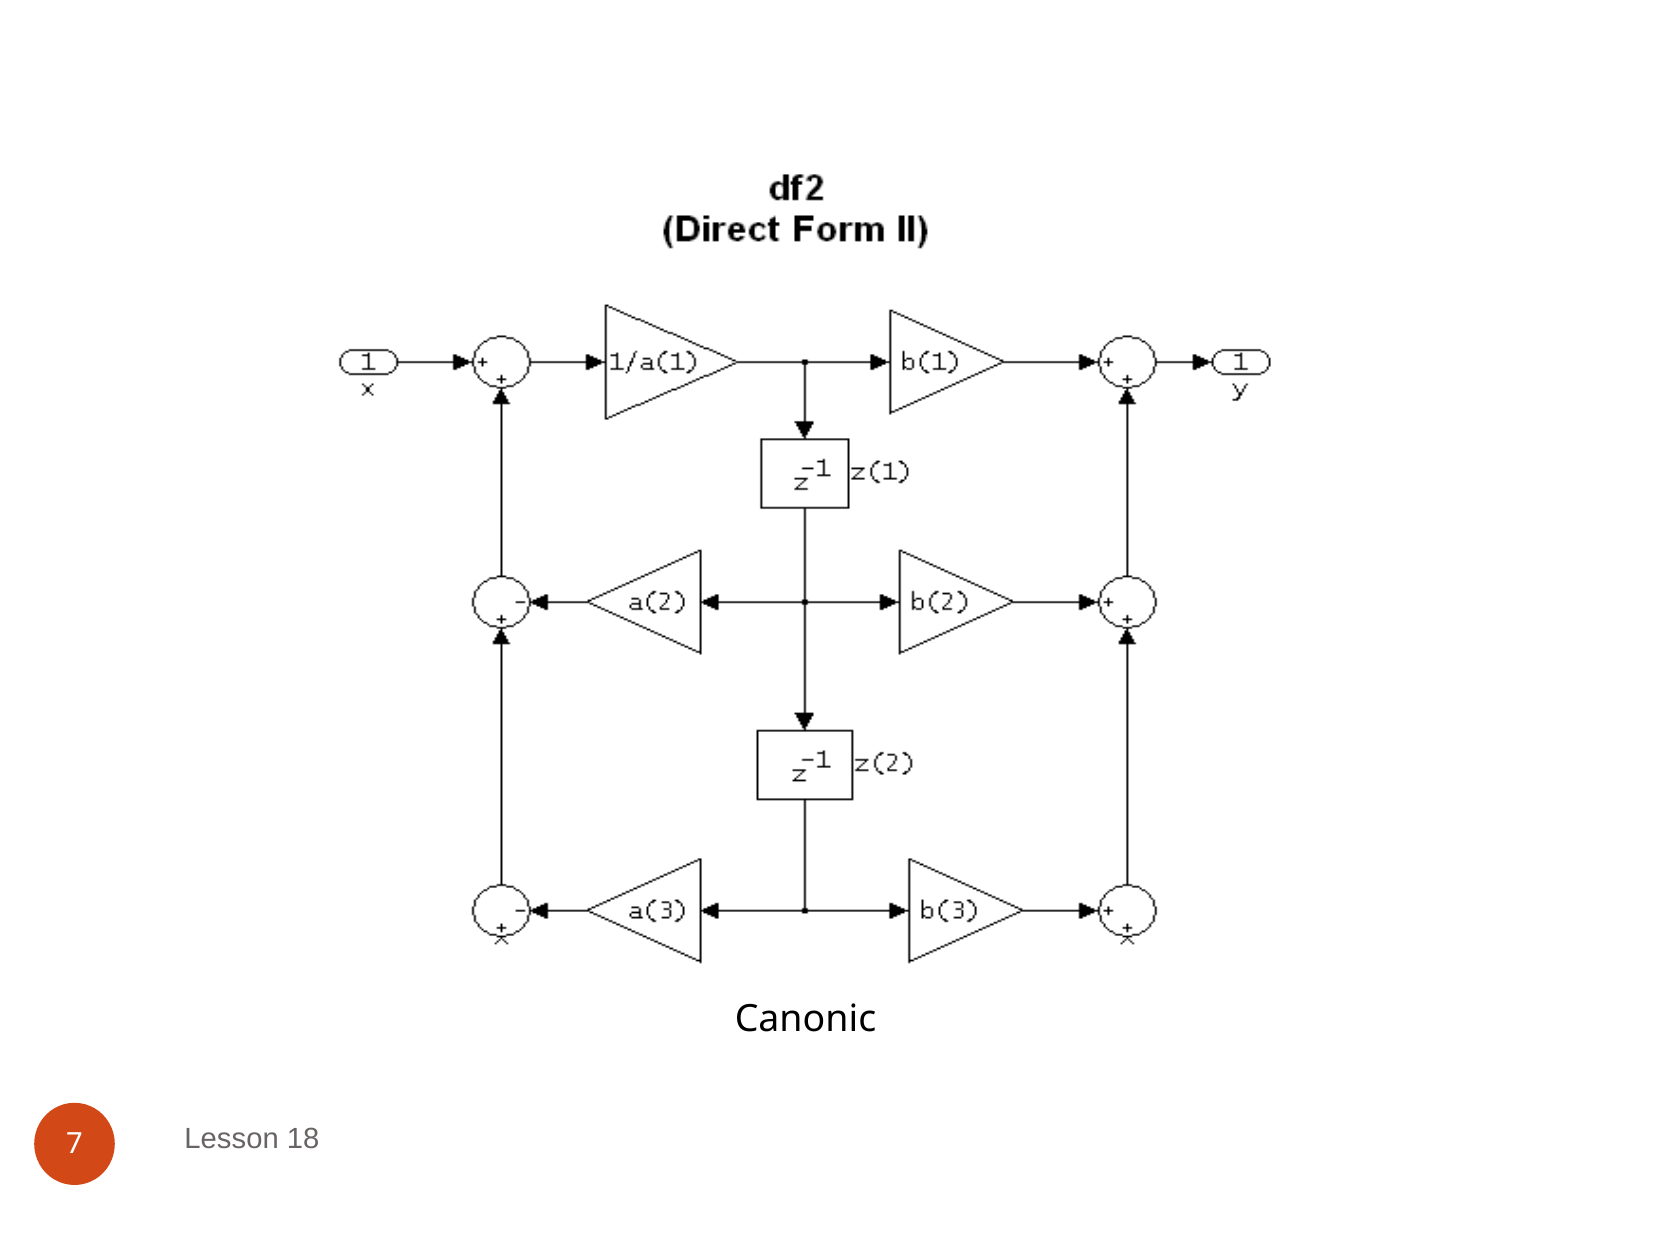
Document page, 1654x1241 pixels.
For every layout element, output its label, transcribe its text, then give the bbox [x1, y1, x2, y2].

text_box <number> [34, 1102, 115, 1186]
picture [317, 137, 1285, 1032]
text_box Lesson 18 [169, 1095, 869, 1179]
text_box Canonic [720, 986, 892, 1047]
